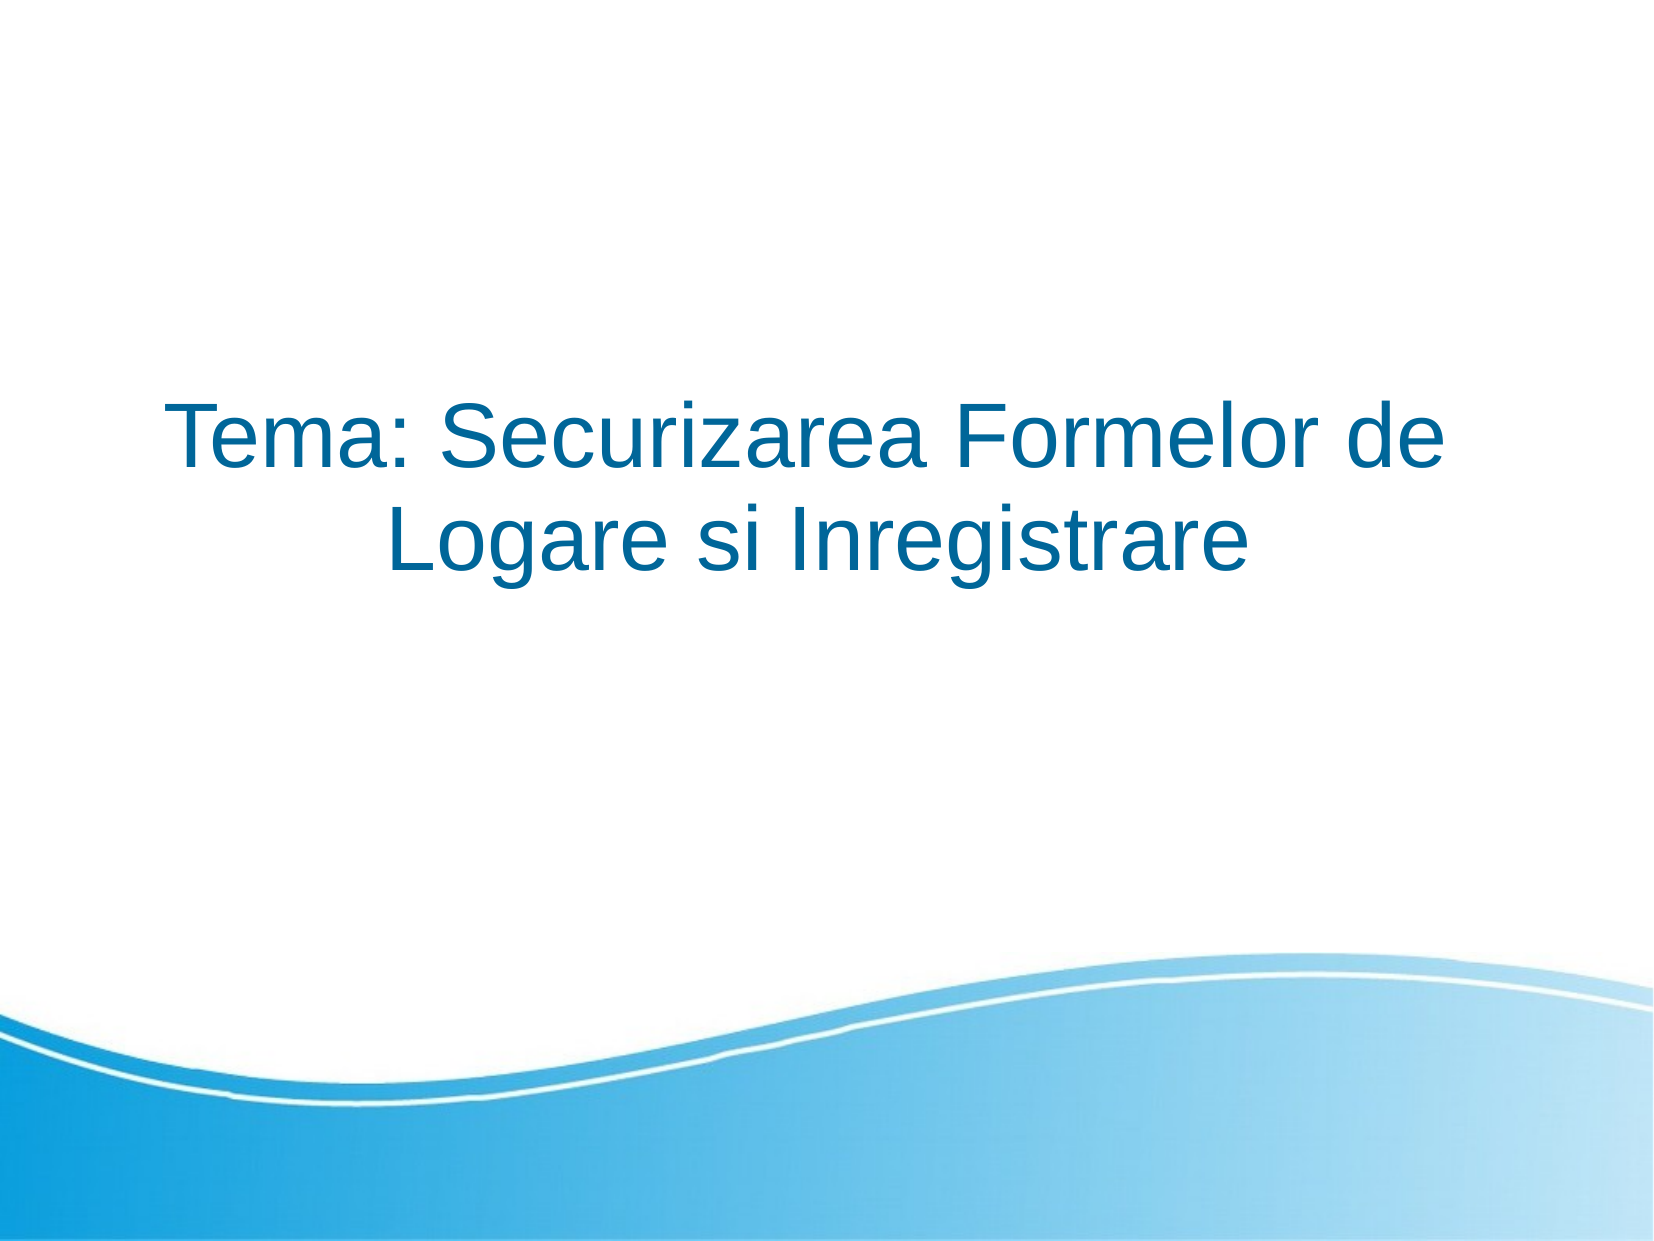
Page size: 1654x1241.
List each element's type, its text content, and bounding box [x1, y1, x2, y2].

picture [0, 952, 1654, 1241]
title Tema: Securizarea Formelor de Logare si Inregistrare [0, 384, 1489, 592]
